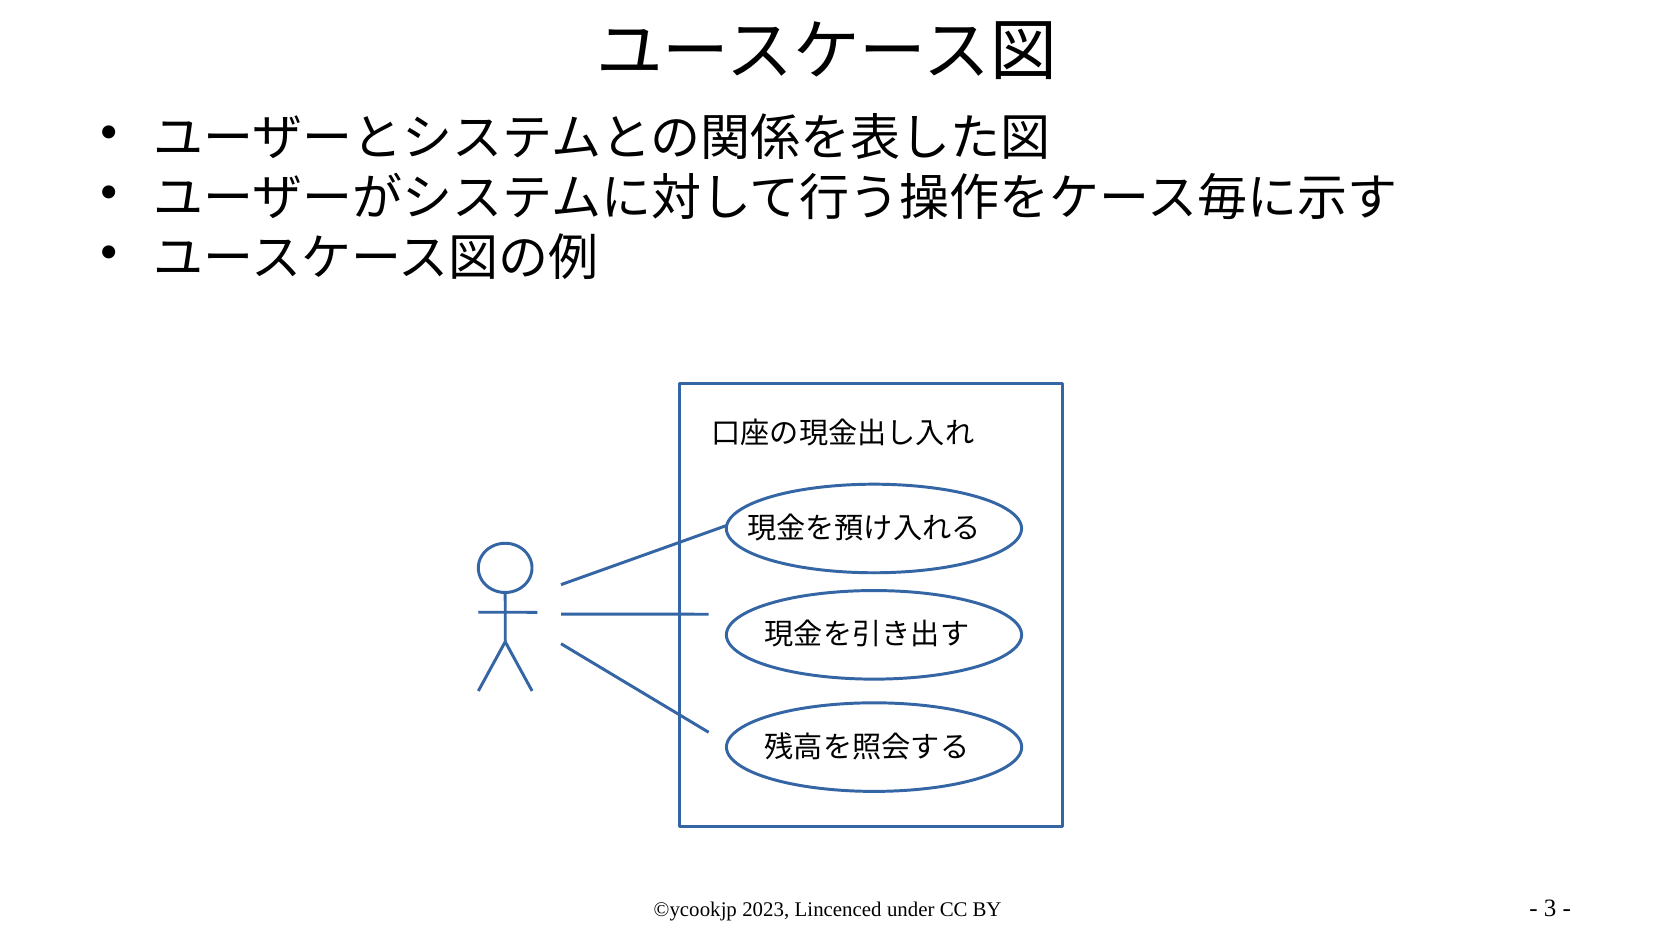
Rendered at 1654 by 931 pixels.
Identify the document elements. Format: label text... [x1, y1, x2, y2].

text_box 口座の現金出し入れ [696, 407, 993, 467]
list ユーザーとシステムとの関係を表した図 ユーザーがシステムに対して行う操作をケース毎に示す ユースケース図の例 [82, 105, 1571, 384]
text_box 残高を照会する [750, 720, 993, 780]
title ユースケース図 [82, 4, 1571, 92]
text_box 現金を引き出す [750, 608, 993, 668]
text_box 現金を預け入れる [732, 501, 998, 561]
